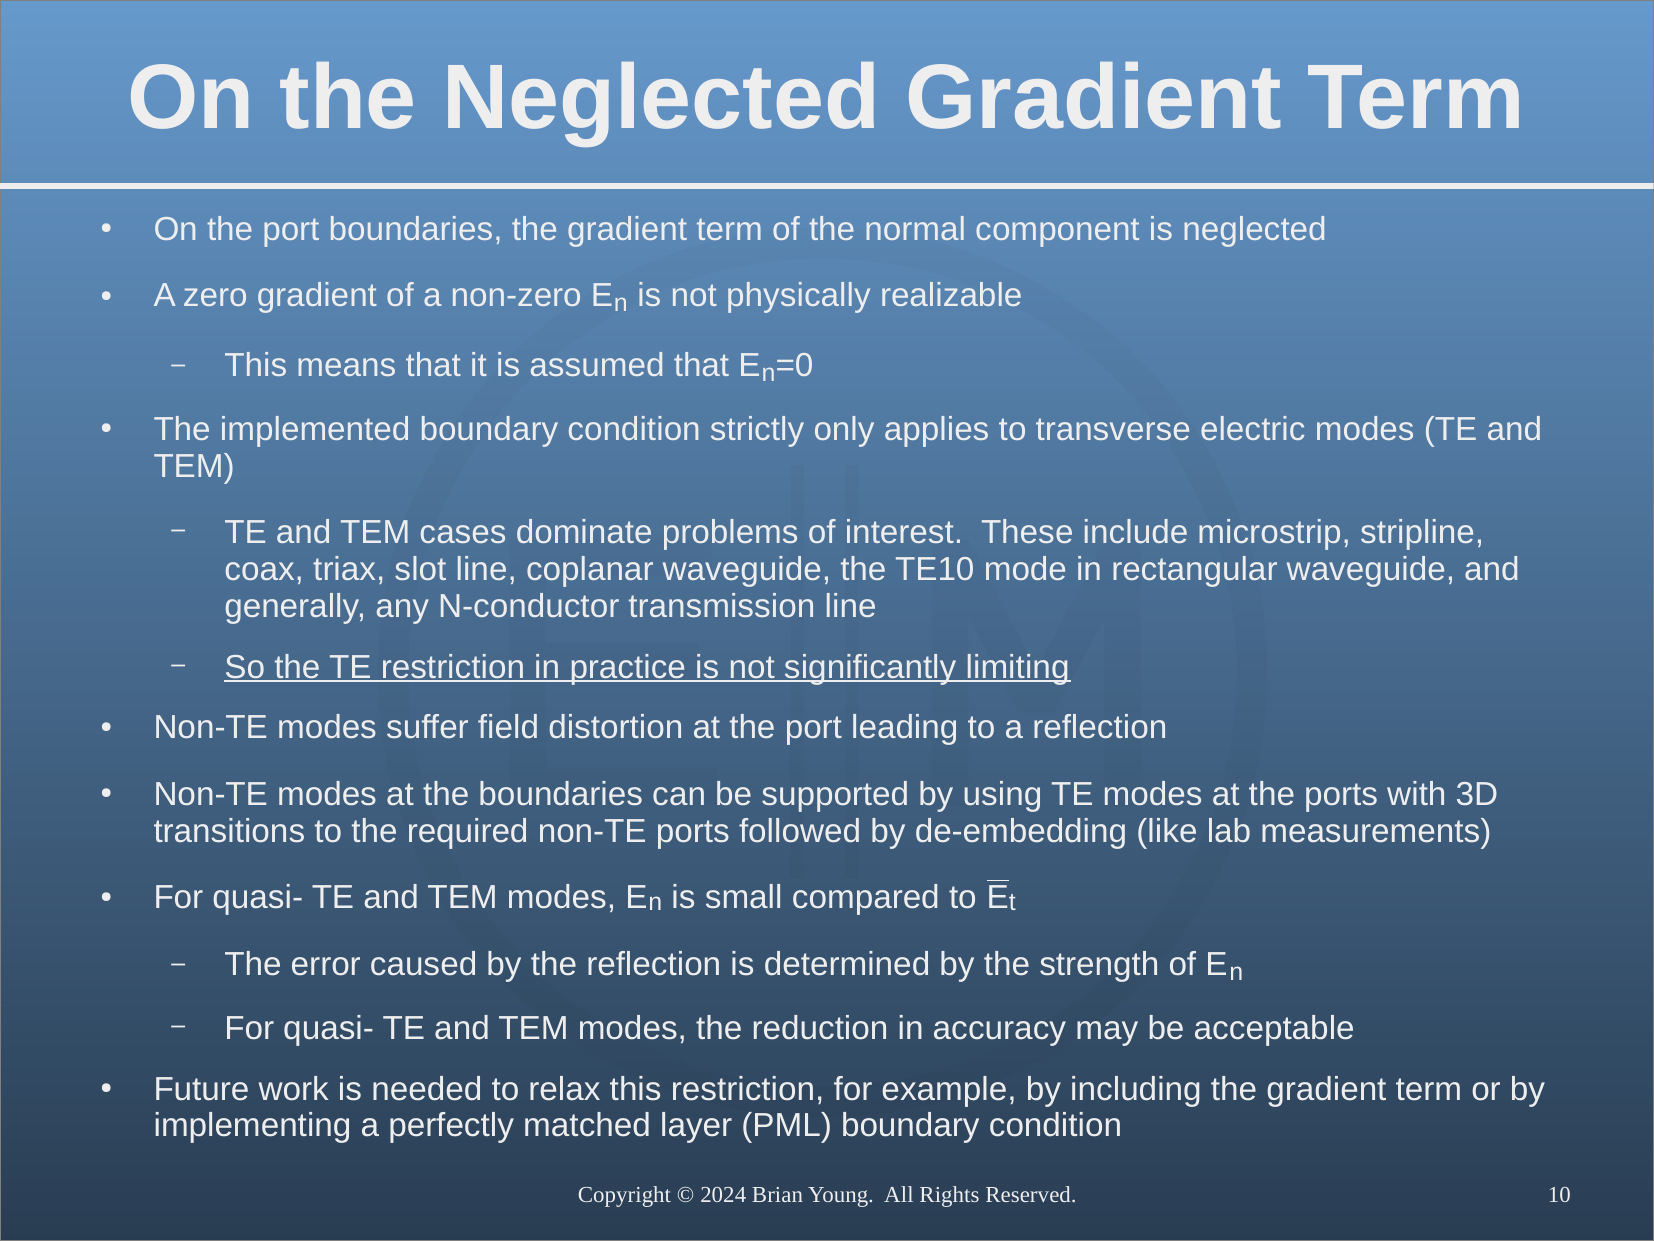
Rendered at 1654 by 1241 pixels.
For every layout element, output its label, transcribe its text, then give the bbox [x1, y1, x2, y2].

title On the Neglected Gradient Term [82, 31, 1571, 163]
list On the port boundaries, the gradient term of the normal component is neglected A zero gradient of a non-zero En is not physically realizable This means that it is assumed that En=0 The implemented boundary condition strictly only applies to transverse electric modes (TE and TEM) TE and TEM cases dominate problems of interest. These include microstrip, stripline, coax, triax, slot line, coplanar waveguide, the TE10 mode in rectangular waveguide, and generally, any N-conductor transmission line So the TE restriction in practice is not significantly limiting Non-TE modes suffer field distortion at the port leading to a reflection Non-TE modes at the boundaries can be supported by using TE modes at the ports with 3D transitions to the required non-TE ports followed by de-embedding (like lab measurements) For quasi- TE and TEM modes, En is small compared to Et The error caused by the reflection is determined by the strength of En For quasi- TE and TEM modes, the reduction in accuracy may be acceptable Future work is needed to relax this restriction, for example, by including the gradient term or by implementing a perfectly matched layer (PML) boundary condition [82, 210, 1571, 1156]
